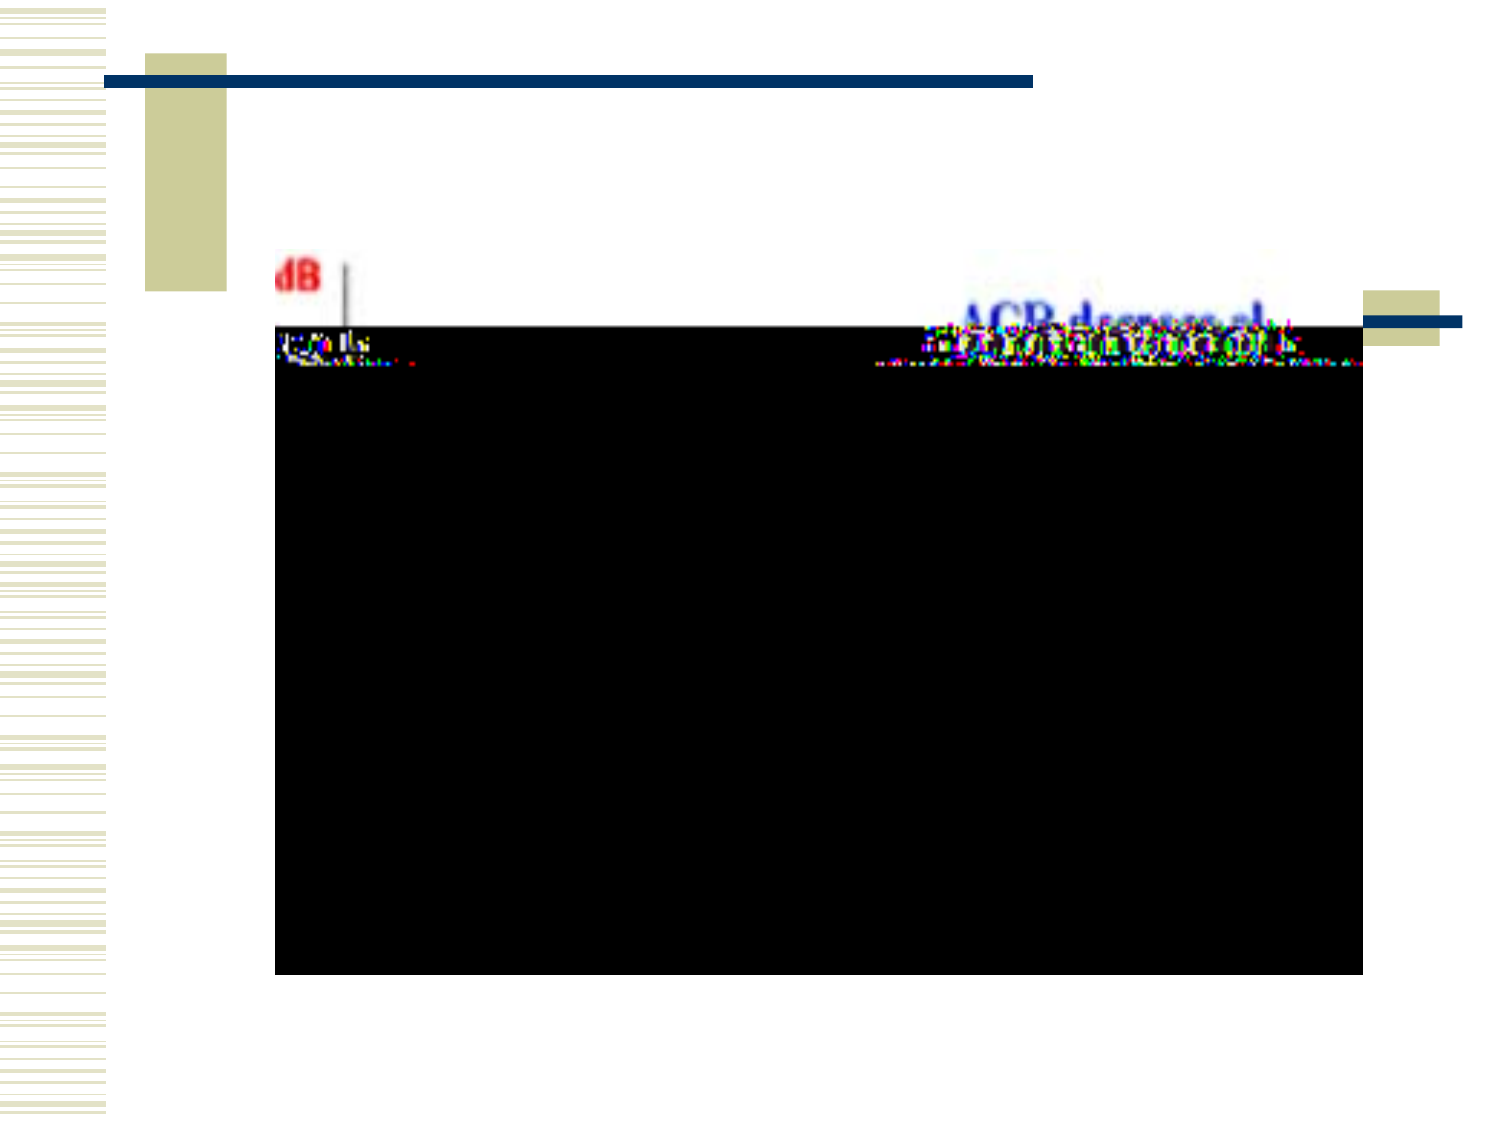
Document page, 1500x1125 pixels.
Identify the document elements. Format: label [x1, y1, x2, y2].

picture [275, 249, 1363, 976]
